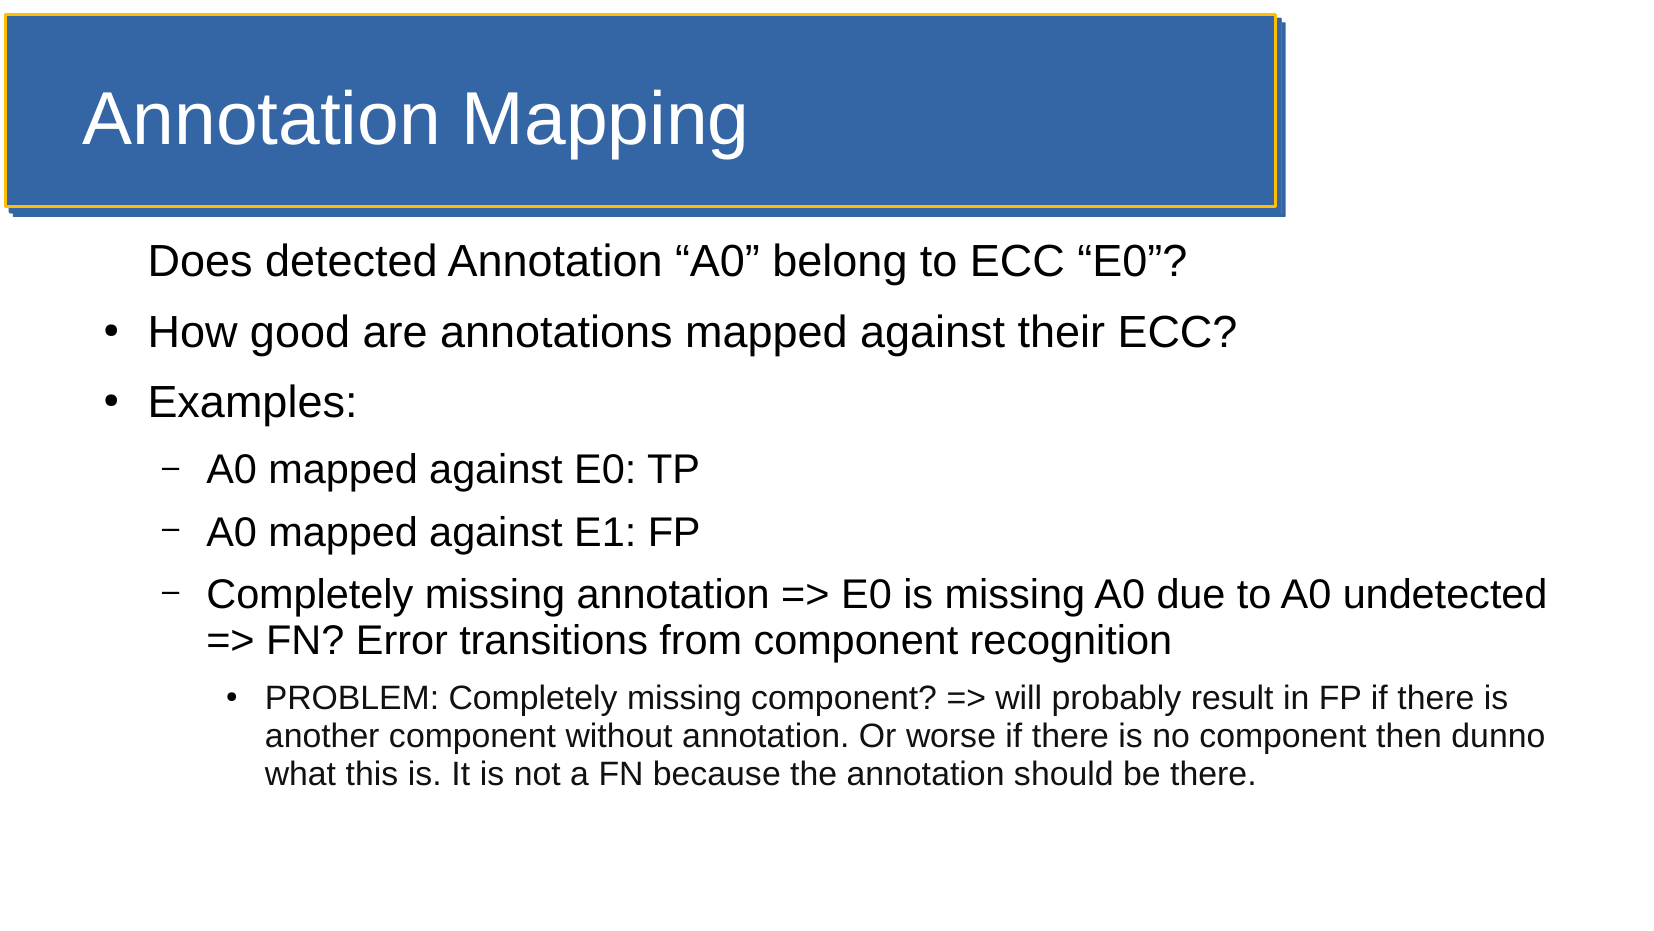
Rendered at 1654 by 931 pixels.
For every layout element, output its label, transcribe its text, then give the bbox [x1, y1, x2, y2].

list Does detected Annotation “A0” belong to ECC “E0”? How good are annotations mapped against their ECC? Examples: A0 mapped against E0: TP A0 mapped against E1: FP Completely missing annotation => E0 is missing A0 due to A0 undetected => FN? Error transitions from component recognition PROBLEM: Completely missing component? => will probably result in FP if there is another component without annotation. Or worse if there is no component then dunno what this is. It is not a FN because the annotation should be there. [88, 236, 1565, 798]
title Annotation Mapping [82, 44, 1235, 192]
